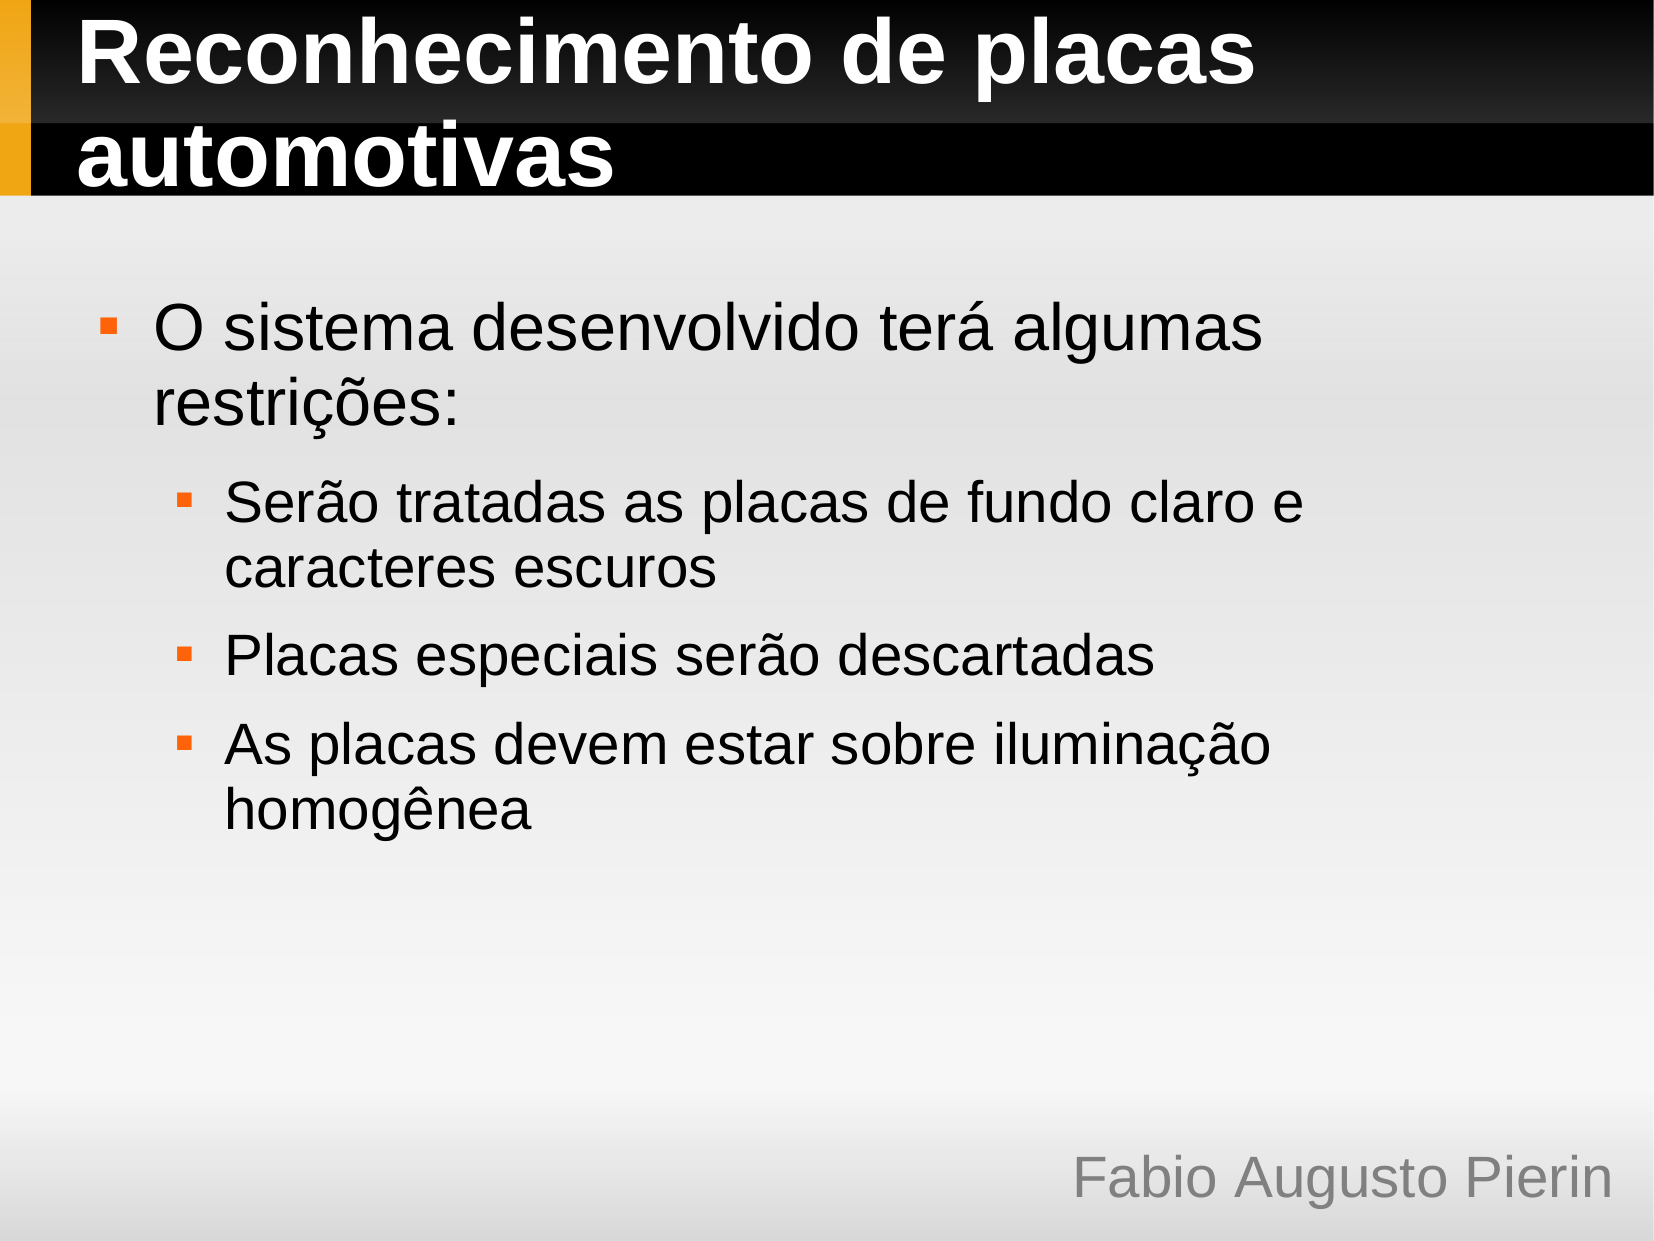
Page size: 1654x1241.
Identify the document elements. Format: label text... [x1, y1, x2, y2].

title Reconhecimento de placas automotivas [76, 0, 1565, 222]
list Fabio Augusto Pierin [992, 1145, 1625, 1241]
picture [0, 0, 1654, 1241]
list O sistema desenvolvido terá algumas restrições: Serão tratadas as placas de fundo claro e caracteres escuros Placas especiais serão descartadas As placas devem estar sobre iluminação homogênea [82, 290, 1571, 1094]
